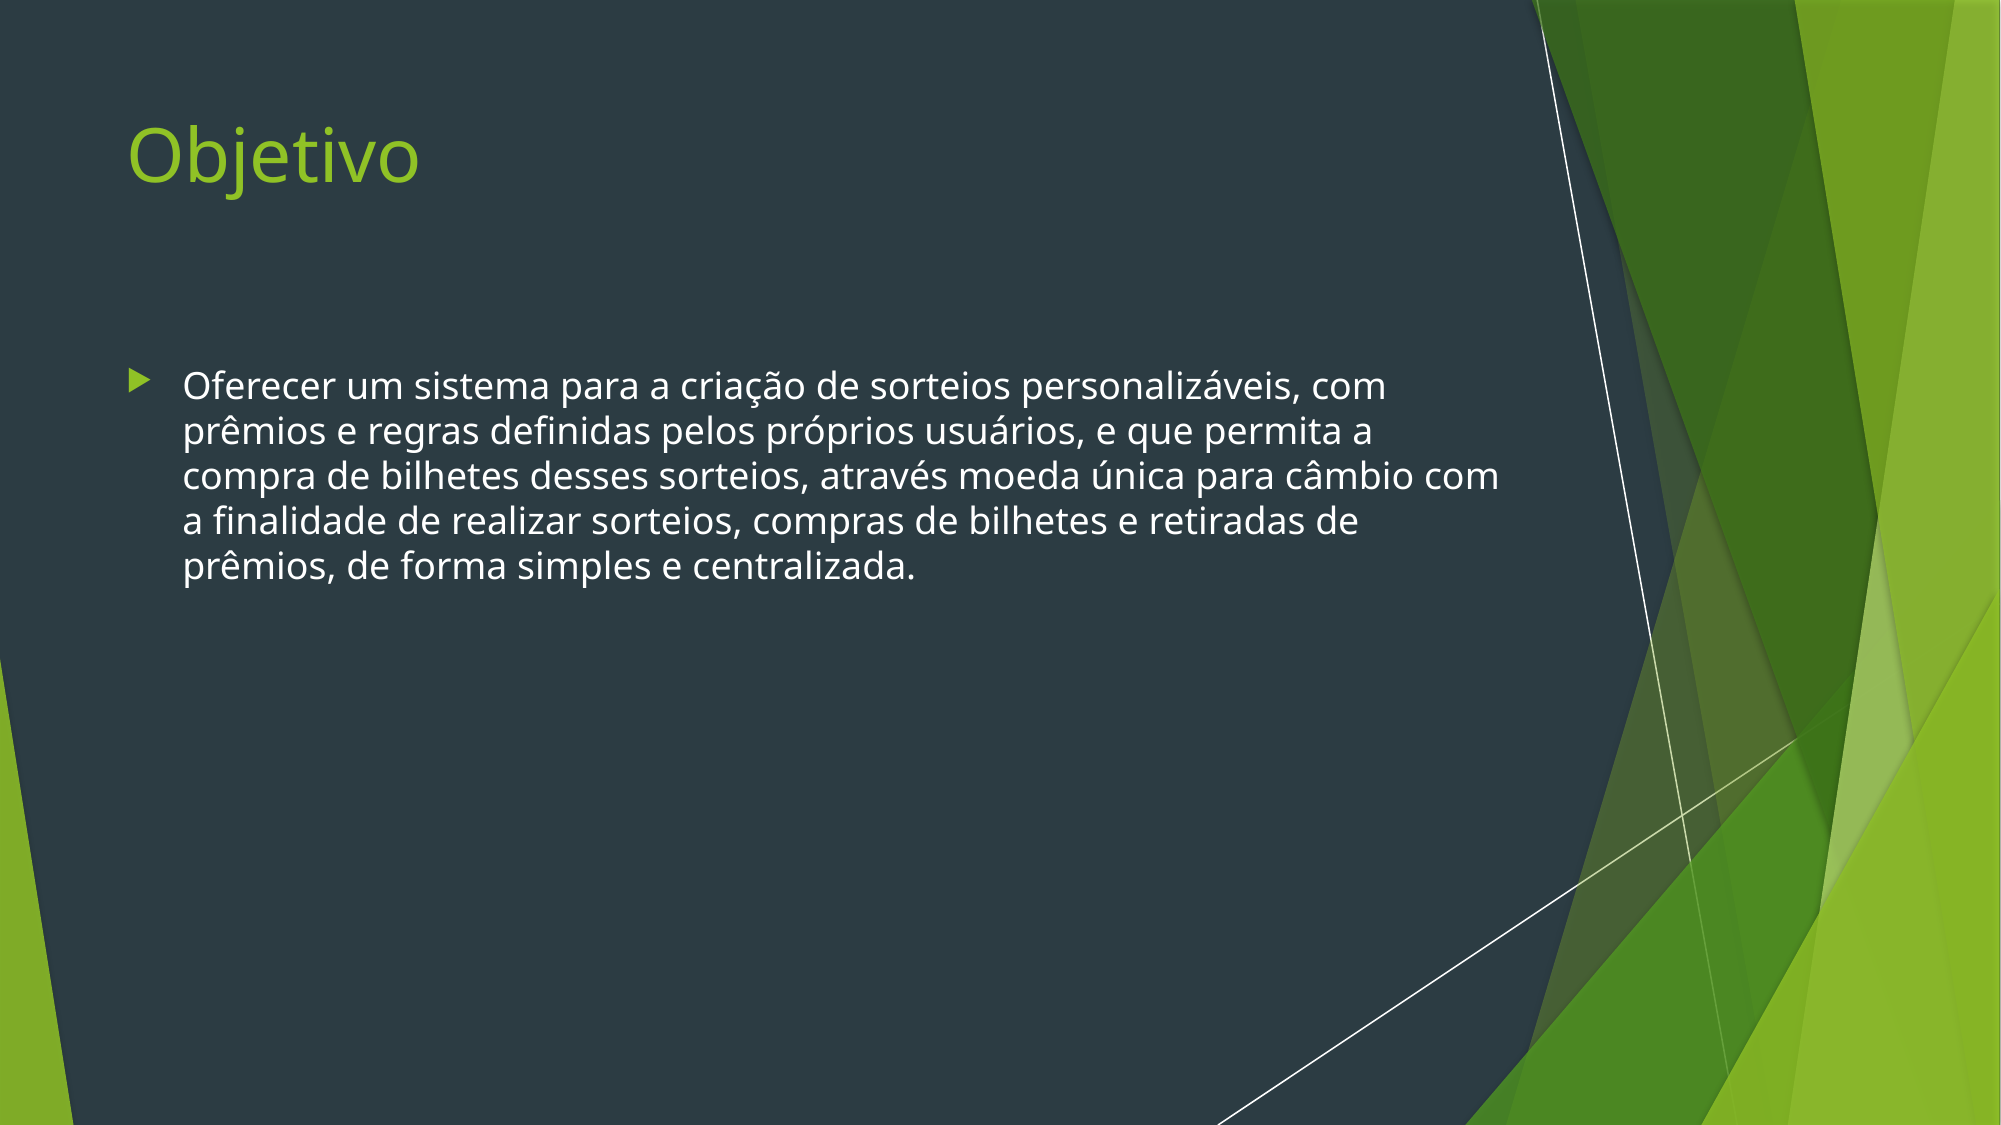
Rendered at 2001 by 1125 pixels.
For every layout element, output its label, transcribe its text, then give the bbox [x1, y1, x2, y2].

text_box [0, 0, 2000, 1125]
list Oferecer um sistema para a criação de sorteios personalizáveis, com prêmios e regras definidas pelos próprios usuários, e que permita a compra de bilhetes desses sorteios, através moeda única para câmbio com a finalidade de realizar sorteios, compras de bilhetes e retiradas de prêmios, de forma simples e centralizada. [111, 354, 1522, 992]
title Objetivo [111, 99, 1522, 317]
